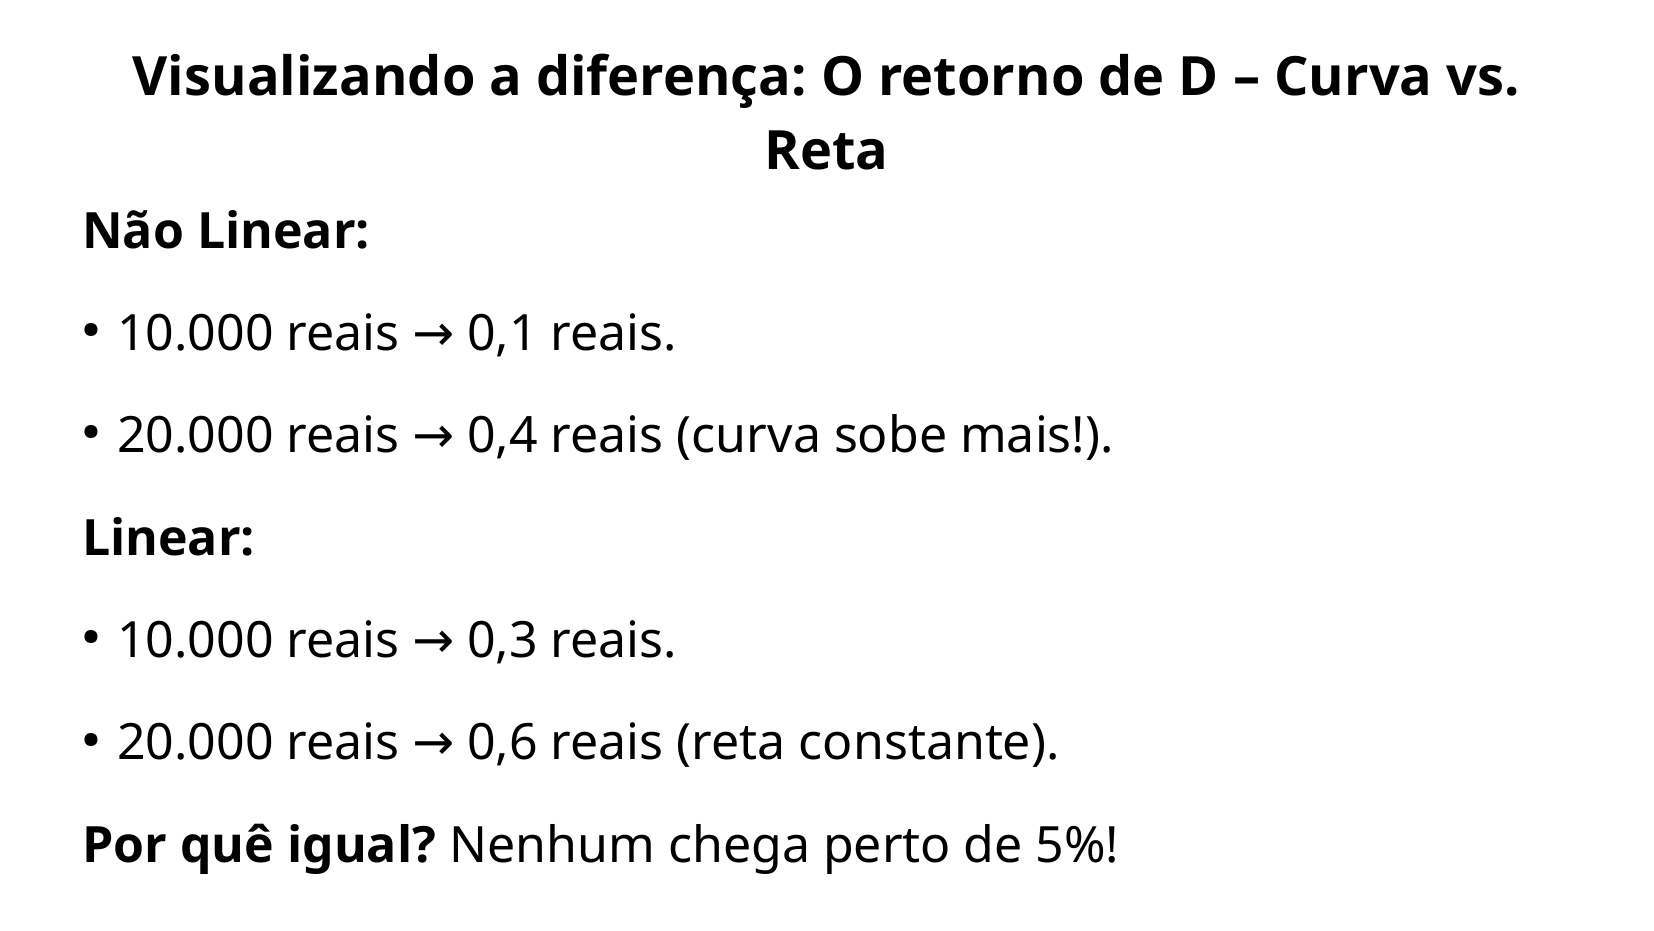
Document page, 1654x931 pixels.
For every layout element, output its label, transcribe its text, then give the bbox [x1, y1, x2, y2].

text_box Não Linear: 10.000 reais → 0,1 reais. 20.000 reais → 0,4 reais (curva sobe mais!). Linear: 10.000 reais → 0,3 reais. 20.000 reais → 0,6 reais (reta constante). Por quê igual? Nenhum chega perto de 5%! [82, 160, 1571, 833]
title Visualizando a diferença: O retorno de D – Curva vs. Reta [82, 37, 1571, 148]
